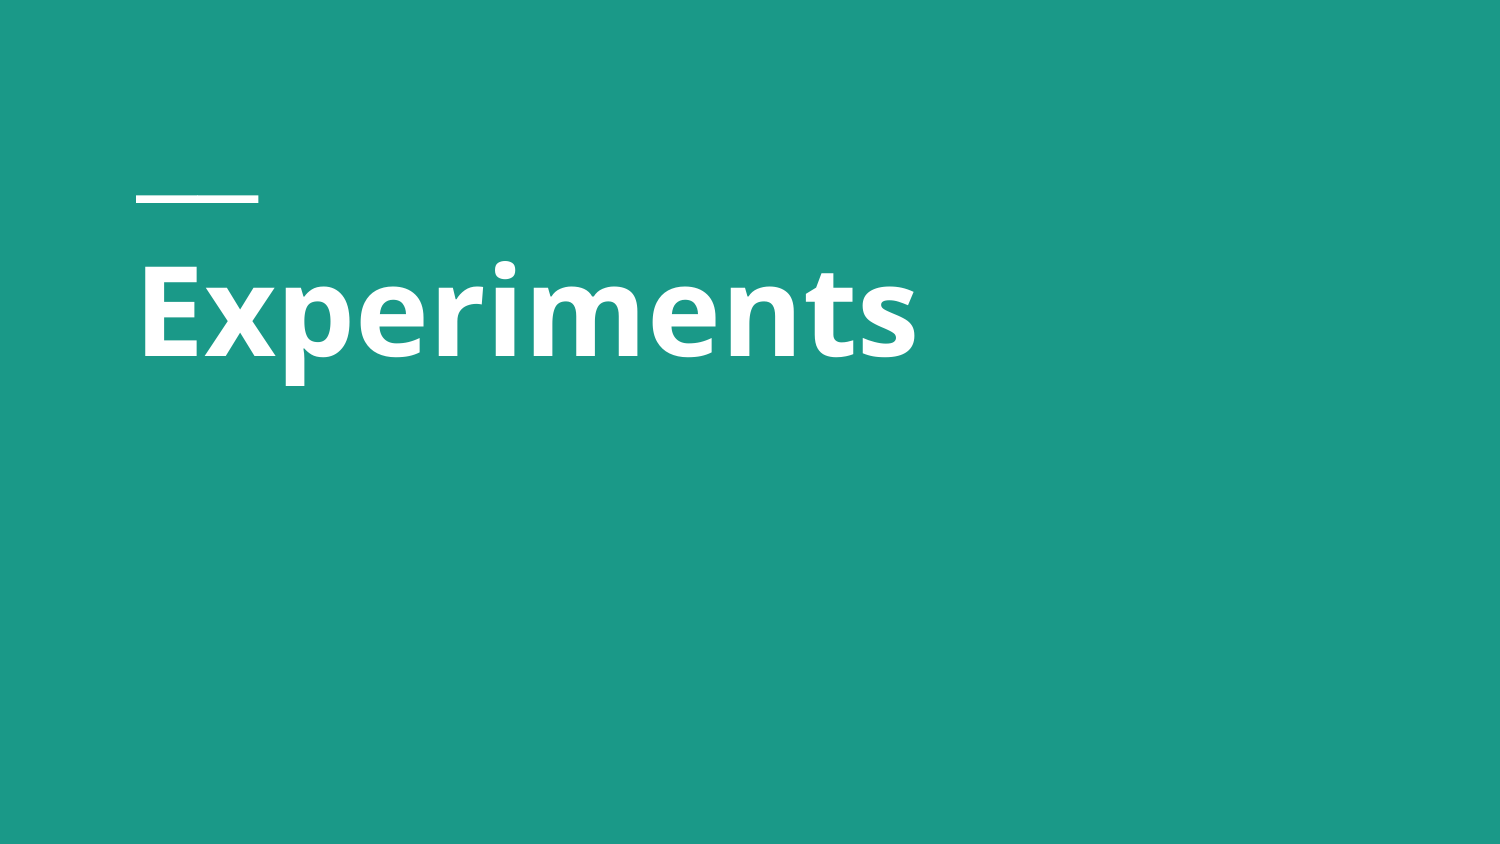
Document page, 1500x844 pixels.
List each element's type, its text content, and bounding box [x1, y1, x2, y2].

title Experiments [119, 216, 1381, 466]
